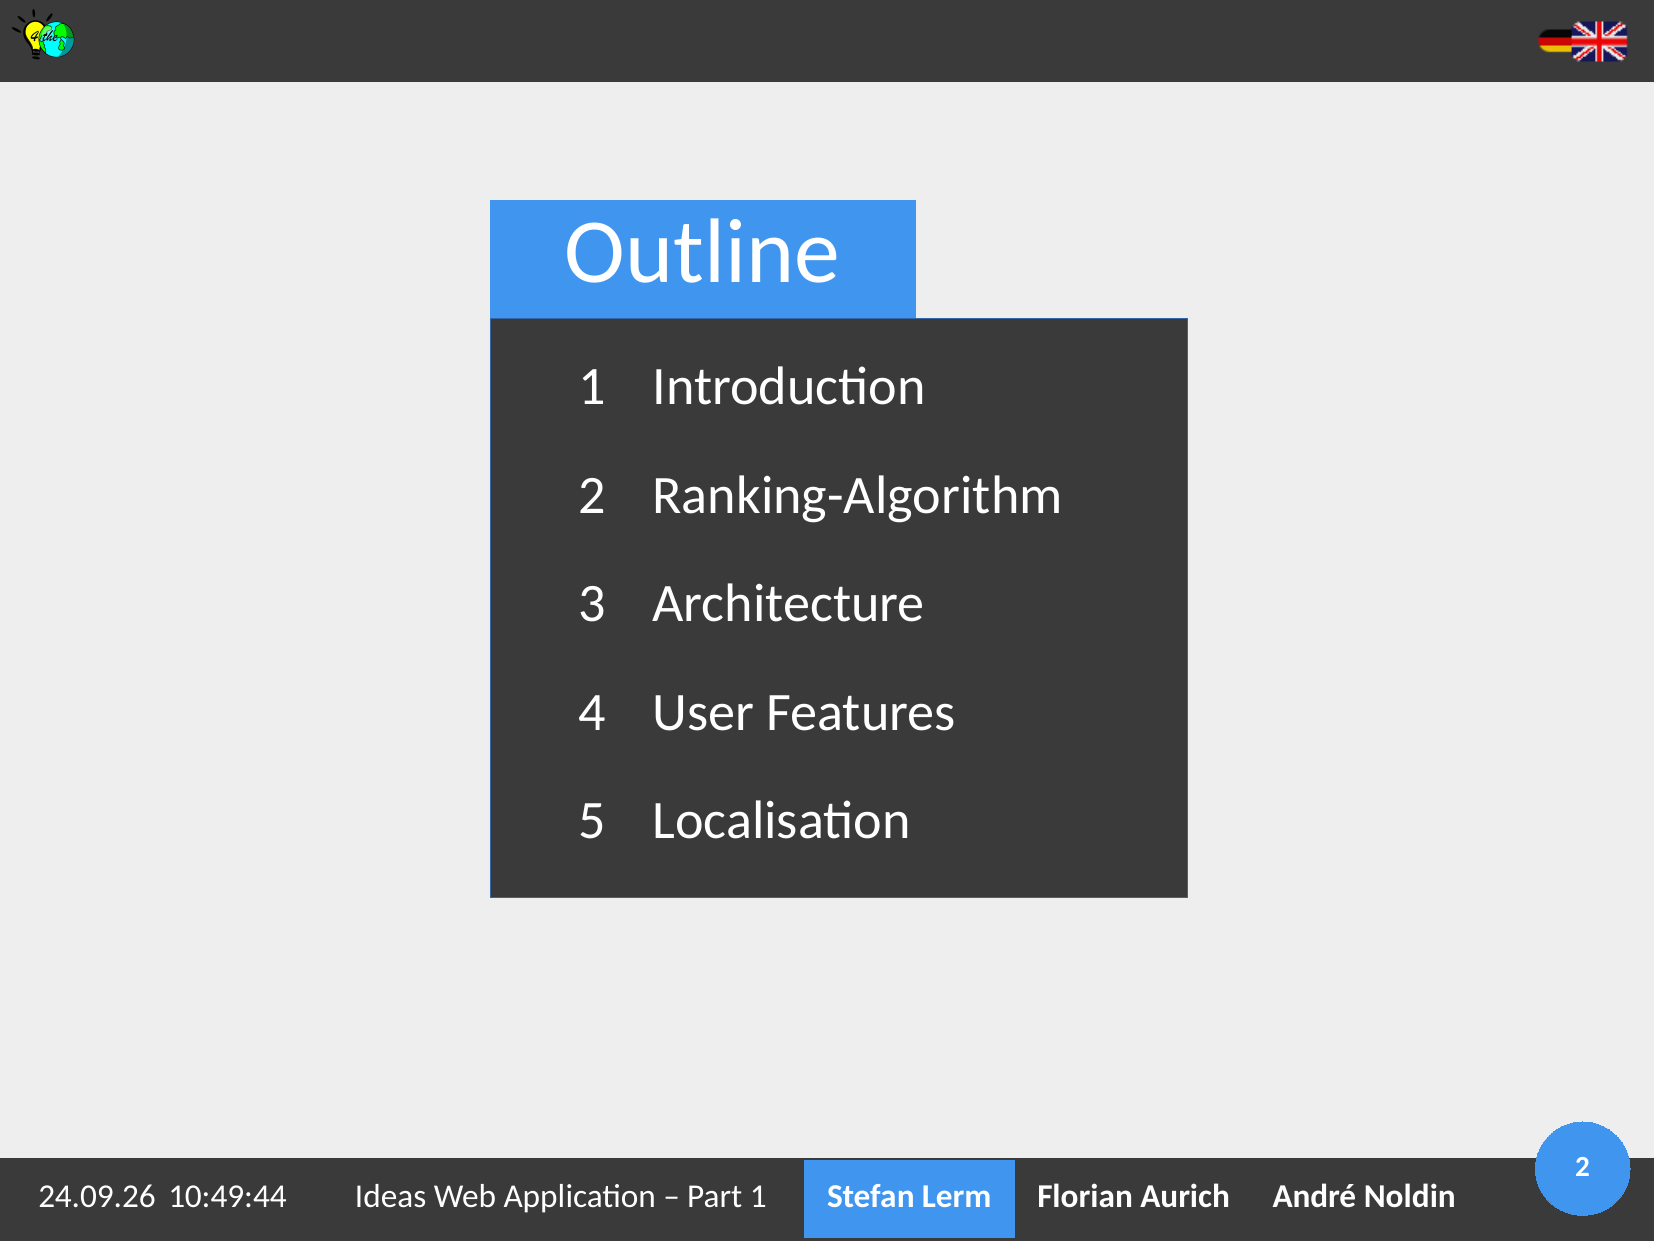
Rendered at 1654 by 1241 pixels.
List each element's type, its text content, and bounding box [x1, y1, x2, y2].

text_box Ideas Web Application – Part 1 [318, 1160, 804, 1238]
picture [1536, 18, 1629, 64]
text_box André Noldin [1251, 1160, 1477, 1238]
text_box Stefan Lerm [804, 1160, 1015, 1238]
picture [2, 0, 83, 80]
text_box 1 Introduction 2 Ranking-Algorithm 3 Architecture 4 User Features 5 Localisation [490, 318, 1188, 898]
text_box Outline [490, 200, 916, 318]
text_box Florian Aurich [1015, 1160, 1251, 1238]
